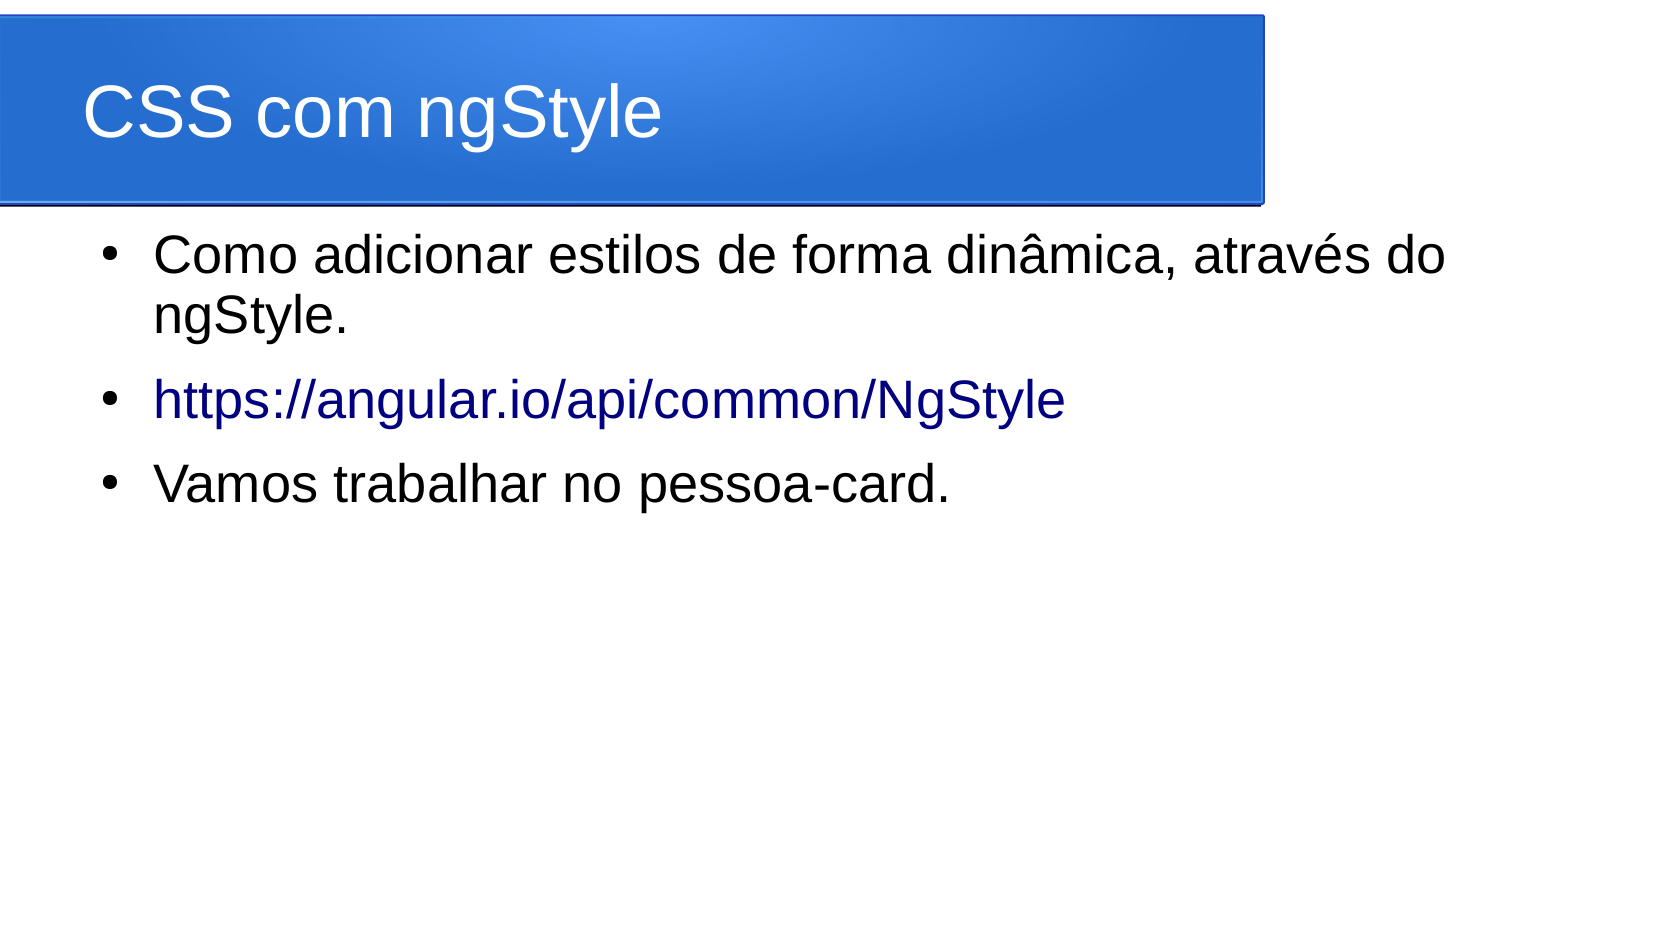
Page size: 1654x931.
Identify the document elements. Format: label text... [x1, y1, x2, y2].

title CSS com ngStyle [82, 35, 1235, 189]
list Como adicionar estilos de forma dinâmica, através do ngStyle. https://angular.io/api/common/NgStyle Vamos trabalhar no pessoa-card. [82, 224, 1571, 764]
